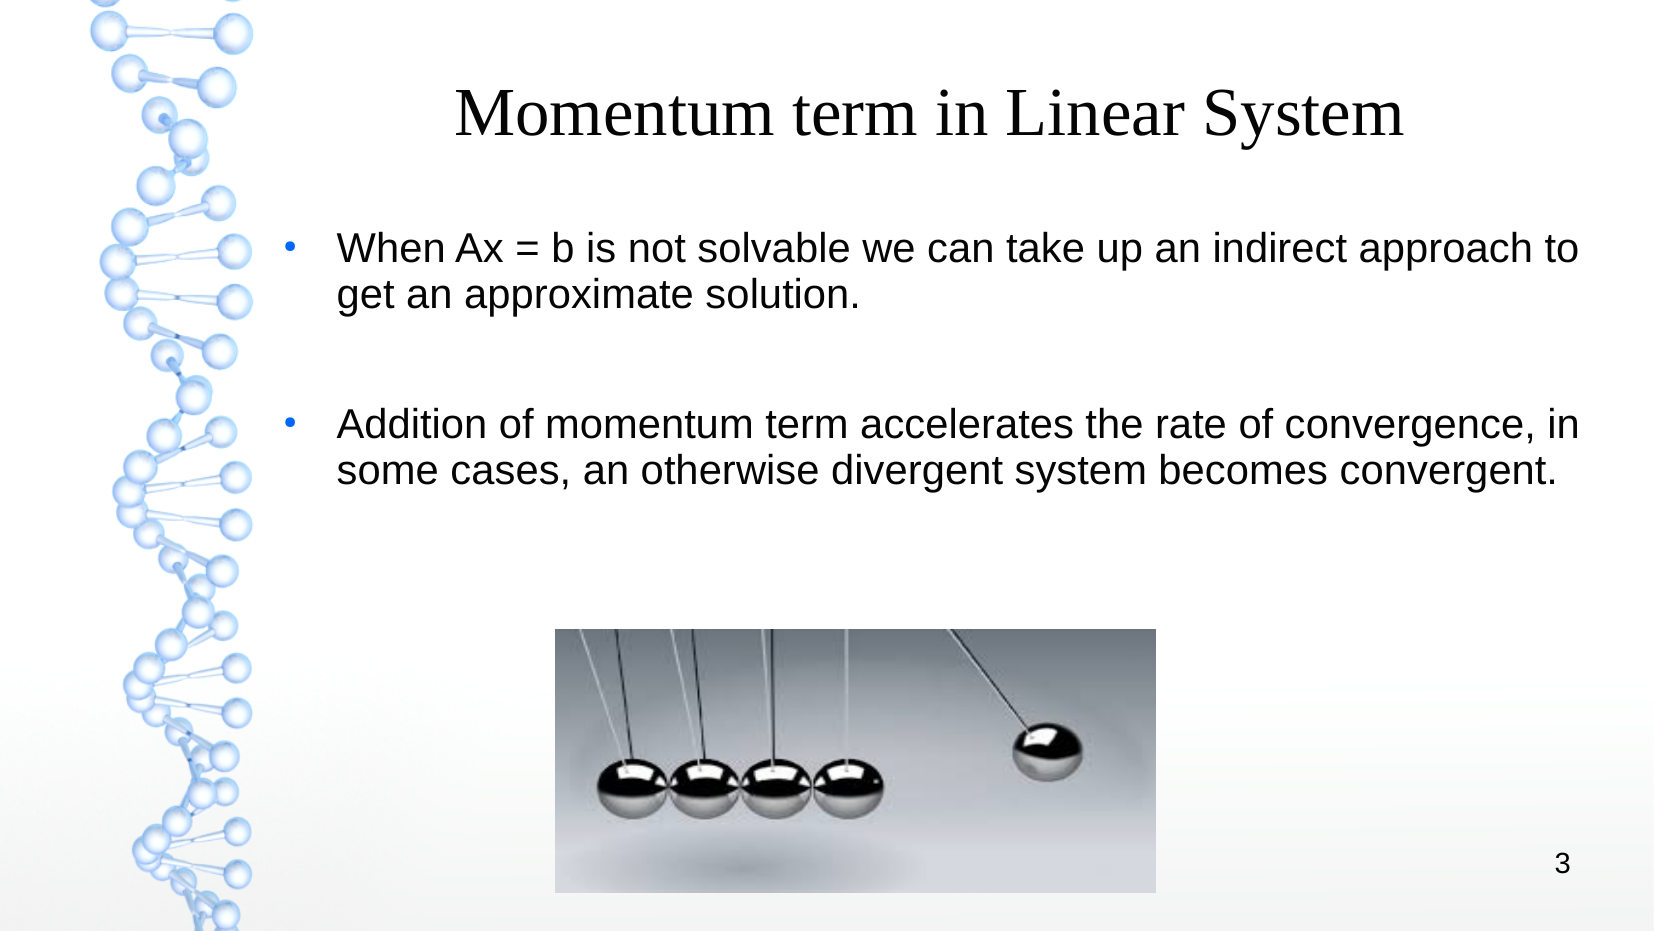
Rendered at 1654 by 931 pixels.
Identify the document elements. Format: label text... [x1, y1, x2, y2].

title Momentum term in Linear System [265, 35, 1595, 189]
list When Ax = b is not solvable we can take up an indirect approach to get an approximate solution. Addition of momentum term accelerates the rate of convergence, in some cases, an otherwise divergent system becomes convergent. [265, 224, 1595, 764]
picture [0, 0, 1654, 931]
